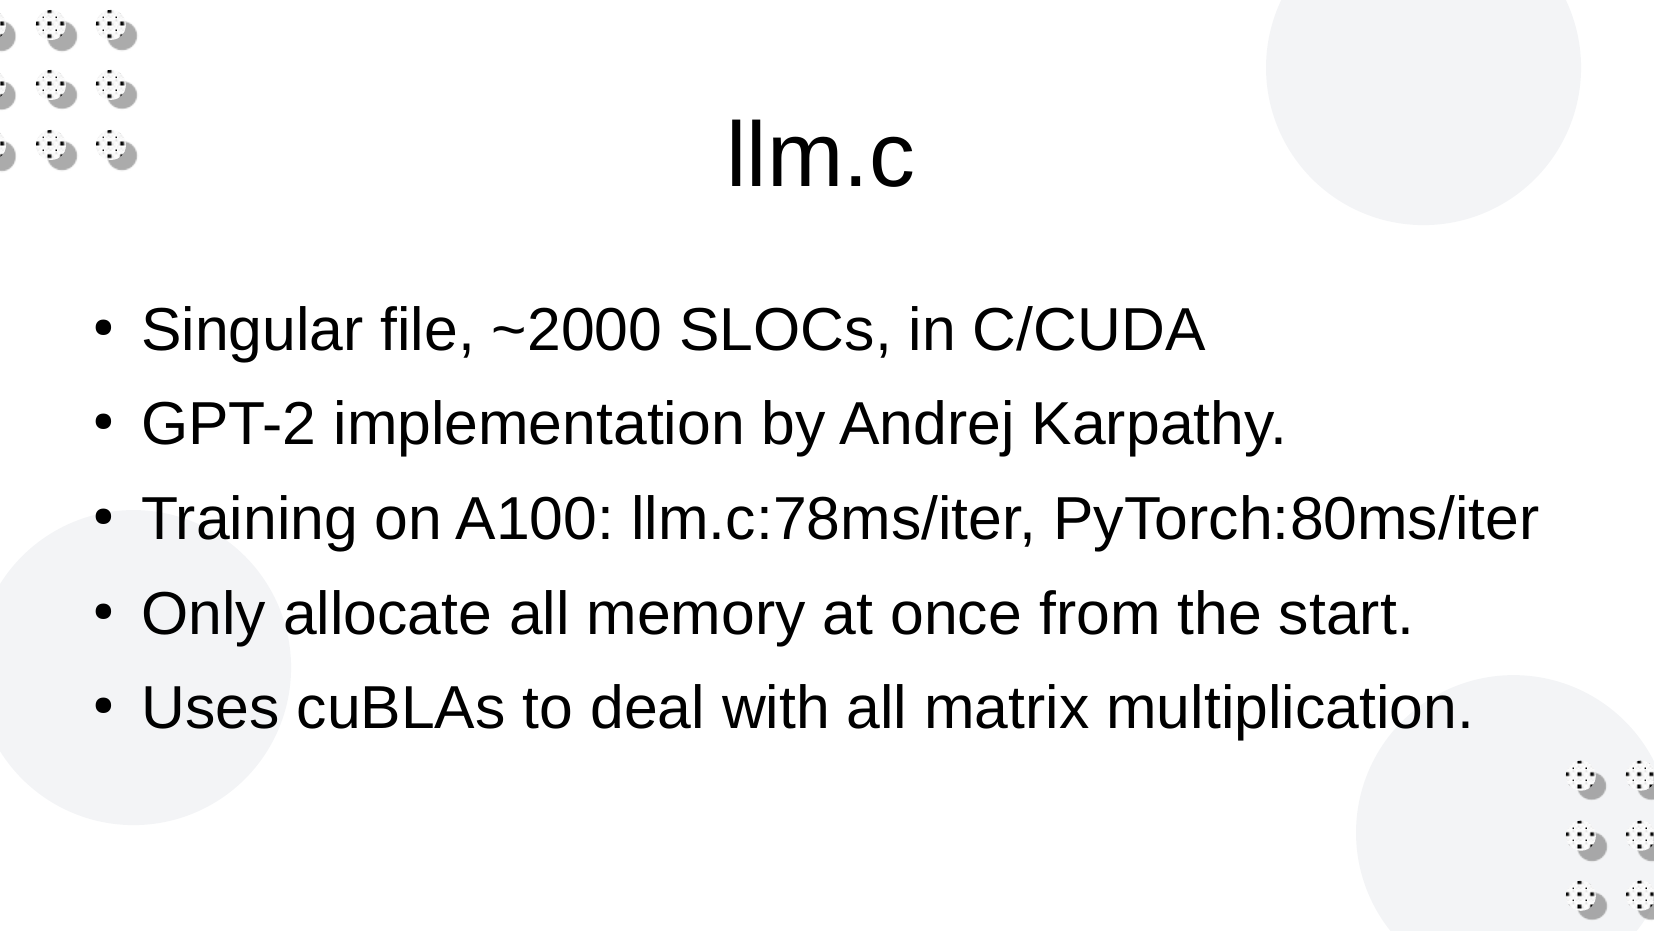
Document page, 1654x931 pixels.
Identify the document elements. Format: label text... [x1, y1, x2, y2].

picture [0, 132, 7, 158]
picture [1625, 820, 1654, 851]
picture [0, 73, 6, 98]
picture [1625, 760, 1654, 791]
picture [35, 69, 66, 100]
picture [35, 9, 66, 41]
picture [1565, 880, 1596, 911]
list Singular file, ~2000 SLOCs, in C/CUDA GPT-2 implementation by Andrej Karpathy. Training on A100: llm.c:78ms/iter, PyTorch:80ms/iter Only allocate all memory at once from the start. Uses cuBLAs to deal with all matrix multiplication. [76, 295, 1565, 835]
picture [35, 129, 67, 160]
picture [98, 69, 123, 76]
picture [95, 9, 126, 40]
picture [1565, 820, 1596, 851]
picture [1565, 760, 1596, 791]
picture [0, 13, 6, 37]
title llm.c [76, 76, 1565, 233]
picture [1625, 880, 1654, 911]
